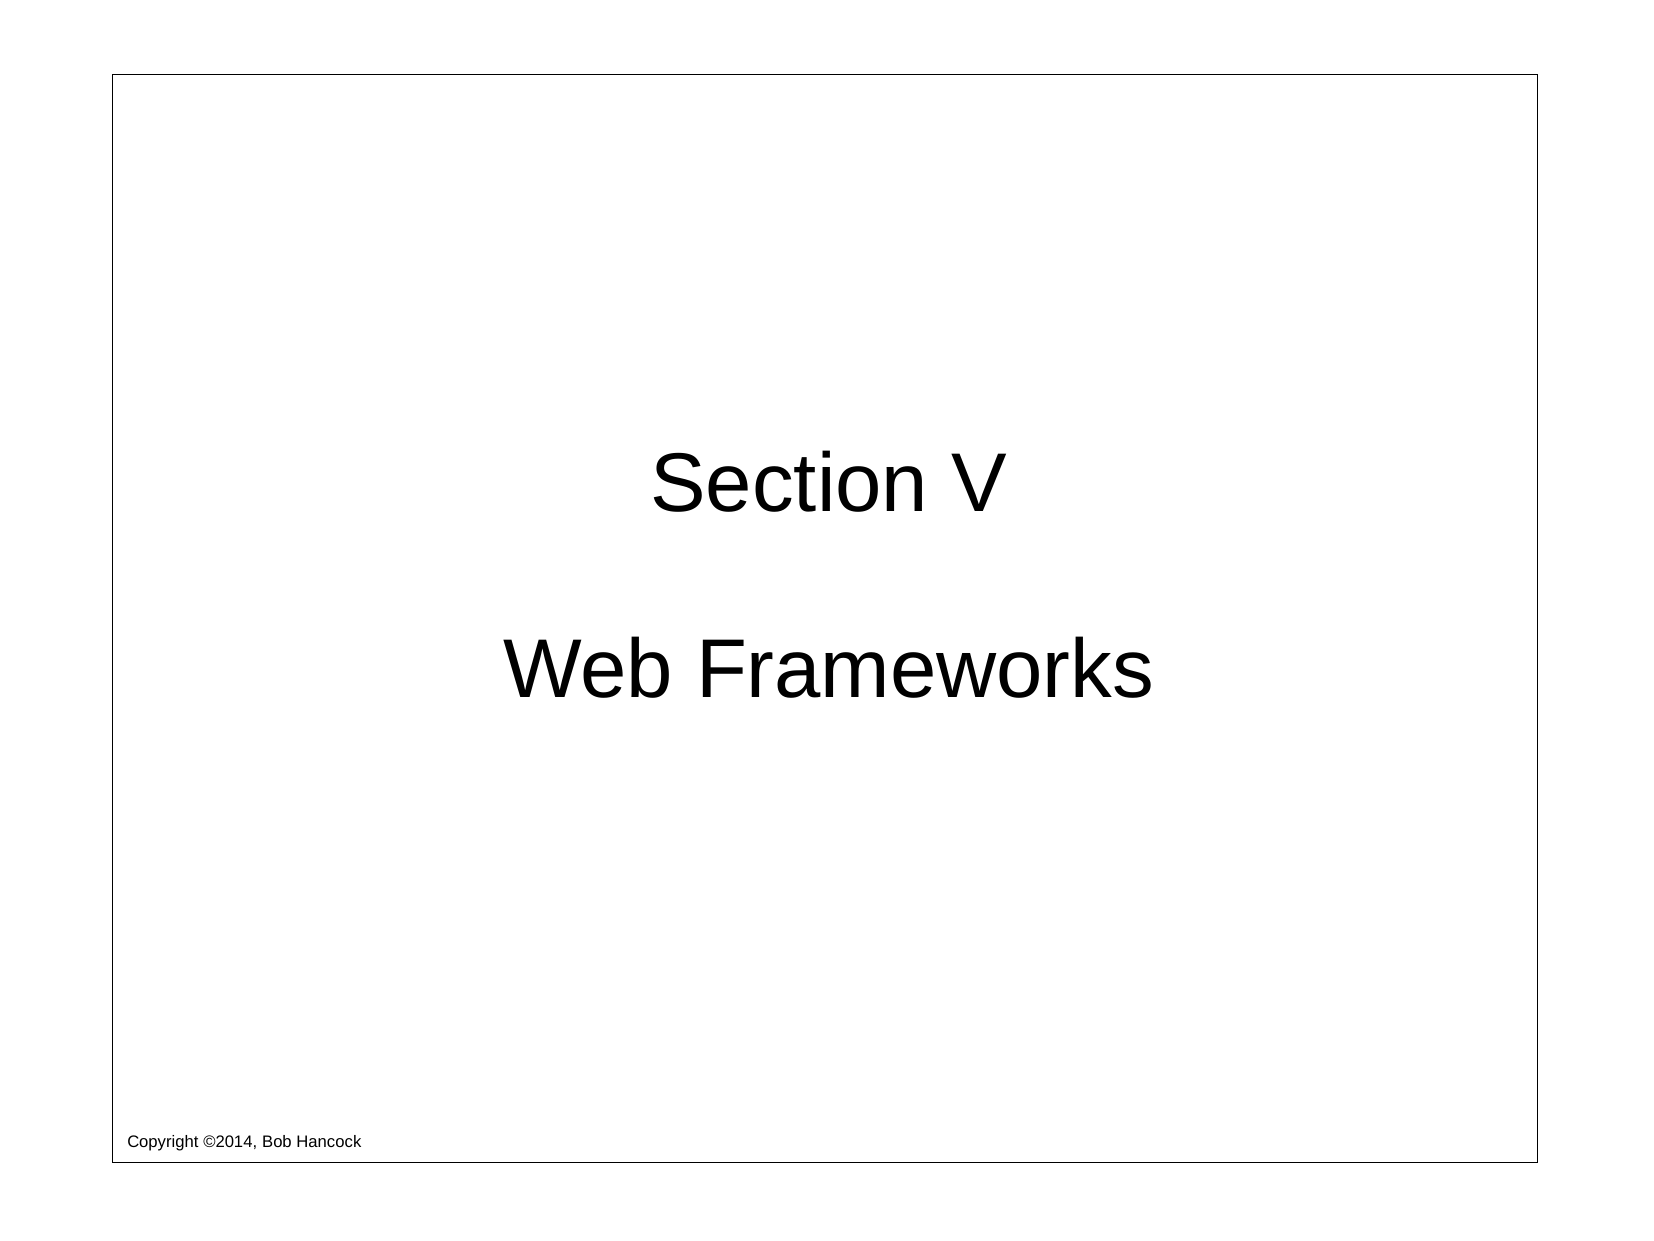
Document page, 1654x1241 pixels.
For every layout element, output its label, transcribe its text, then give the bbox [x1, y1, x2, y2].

subtitle Section V Web Frameworks [251, 164, 1407, 1099]
text_box Copyright ©2014, Bob Hancock [112, 1125, 376, 1159]
